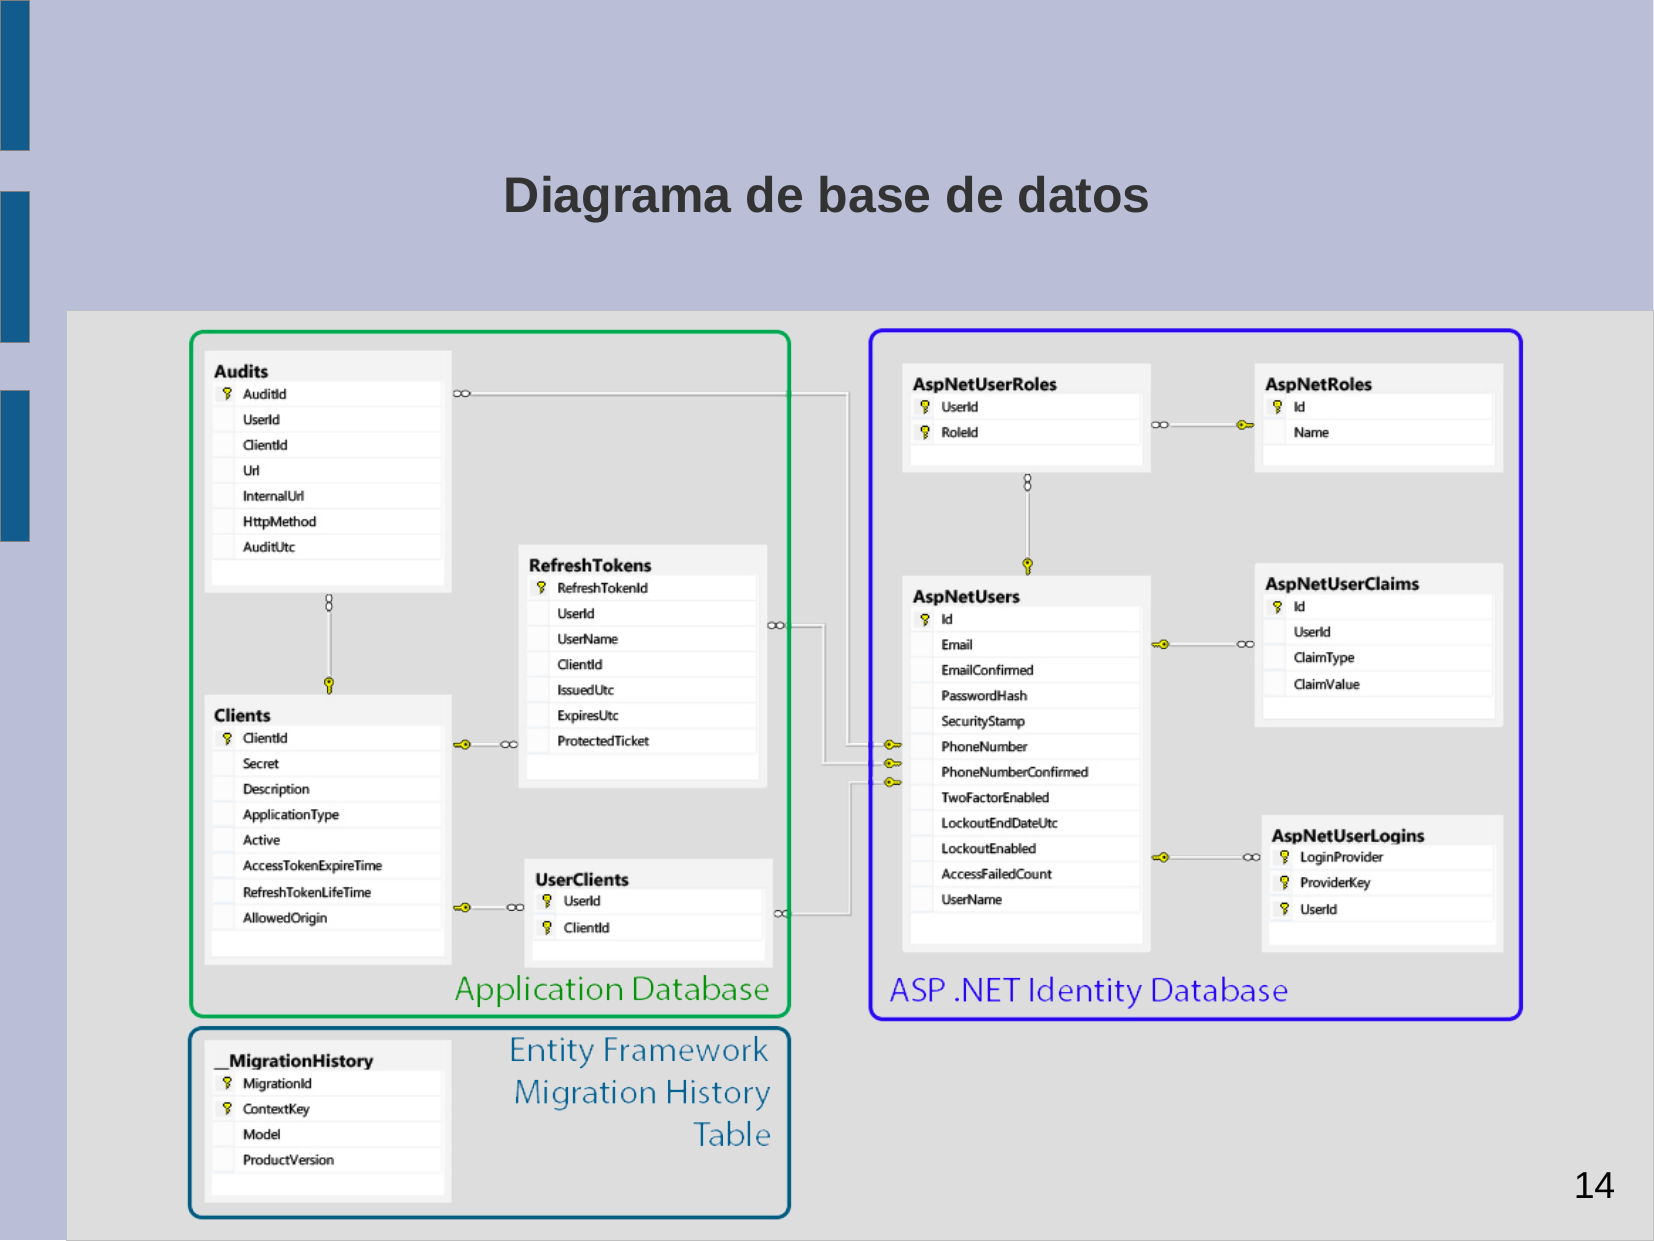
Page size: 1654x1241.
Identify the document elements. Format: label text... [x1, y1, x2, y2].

picture [155, 307, 1542, 1241]
text_box <número> [1542, 1157, 1631, 1229]
title Diagrama de base de datos [121, 91, 1534, 299]
